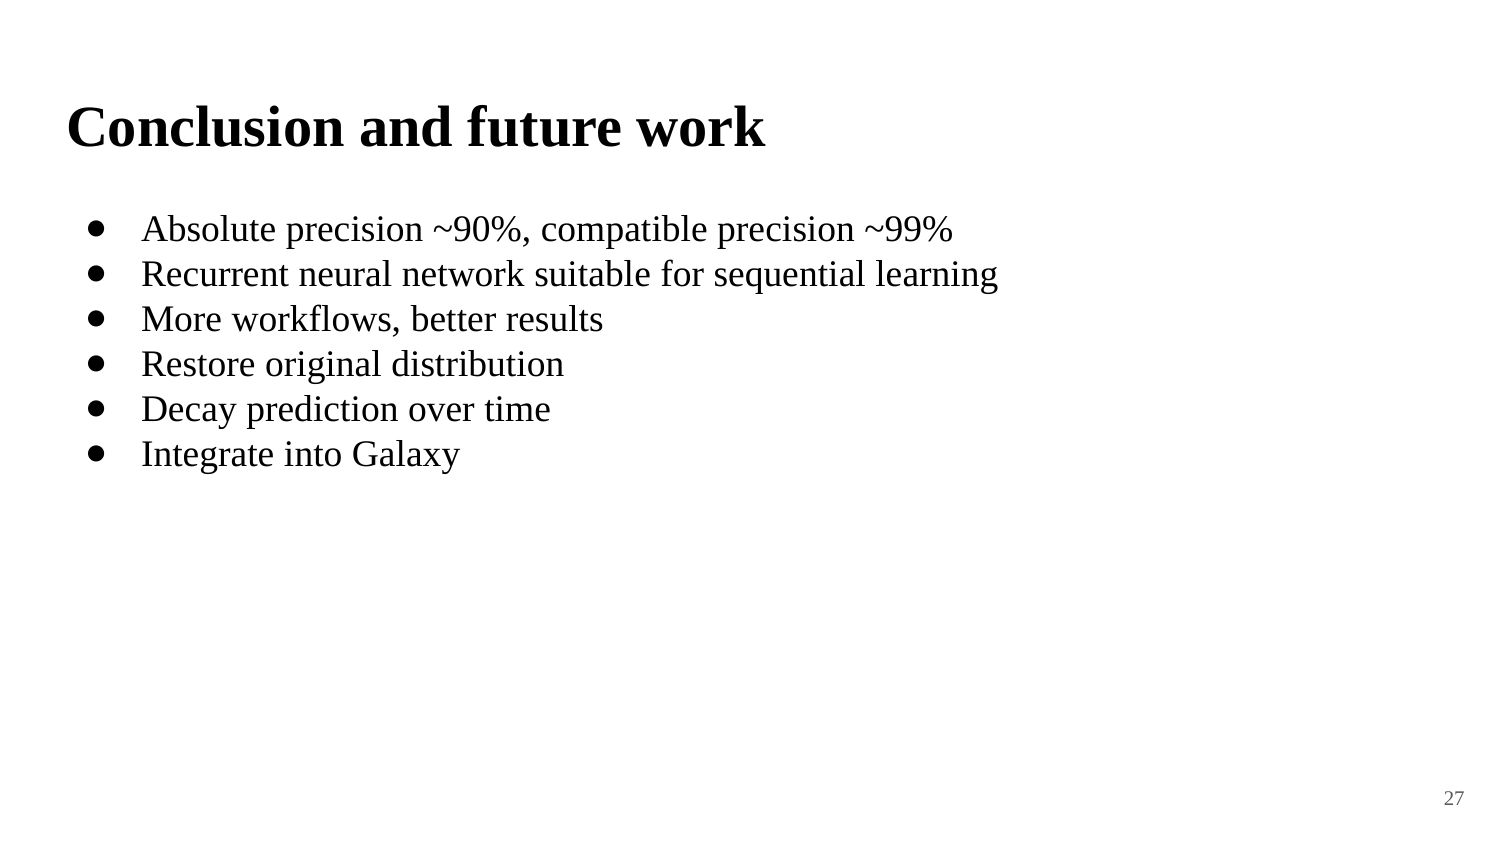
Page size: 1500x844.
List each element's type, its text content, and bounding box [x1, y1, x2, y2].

list Absolute precision ~90%, compatible precision ~99% Recurrent neural network suitable for sequential learning More workflows, better results Restore original distribution Decay prediction over time Integrate into Galaxy [51, 189, 1449, 750]
slide_number <number> [1389, 764, 1480, 830]
title Conclusion and future work [51, 72, 1449, 167]
